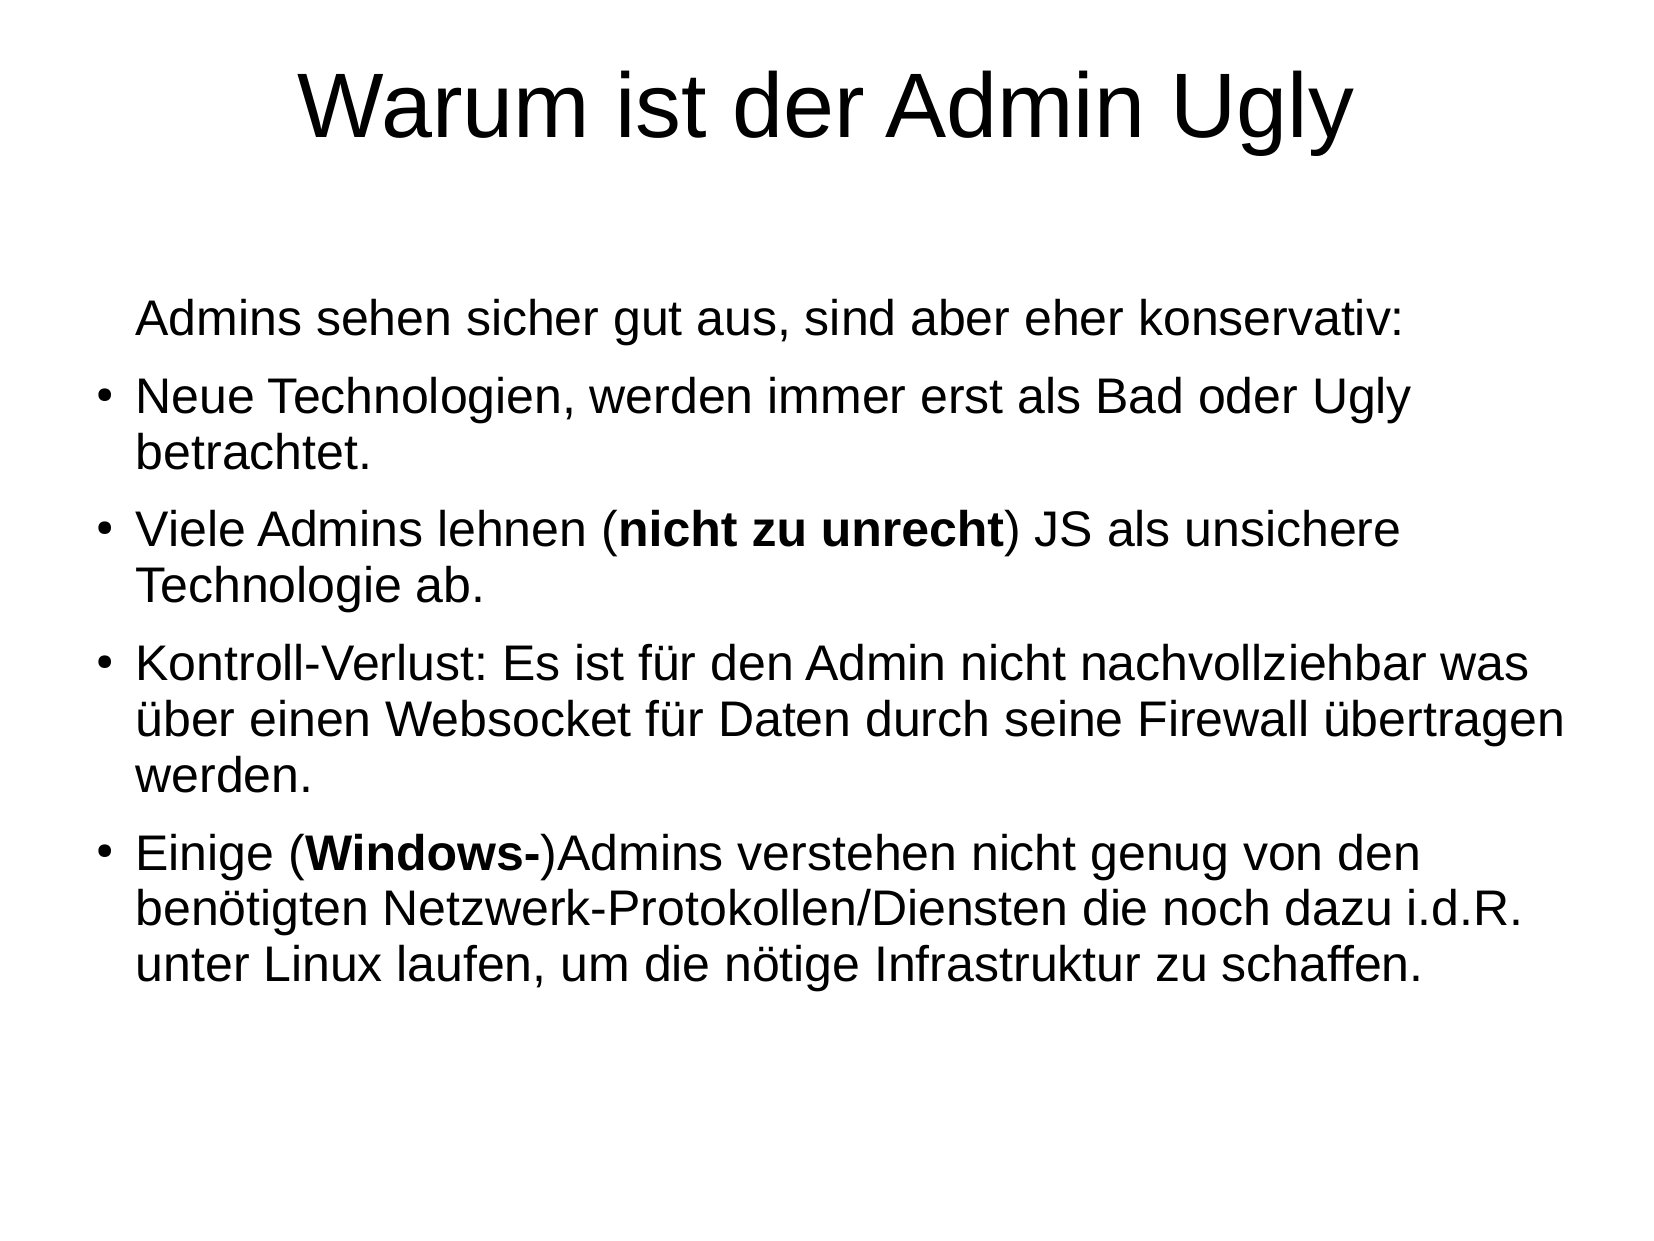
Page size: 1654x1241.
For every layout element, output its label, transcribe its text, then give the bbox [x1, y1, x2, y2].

list Admins sehen sicher gut aus, sind aber eher konservativ: Neue Technologien, werden immer erst als Bad oder Ugly betrachtet. Viele Admins lehnen (nicht zu unrecht) JS als unsichere Technologie ab. Kontroll-Verlust: Es ist für den Admin nicht nachvollziehbar was über einen Websocket für Daten durch seine Firewall übertragen werden. Einige (Windows-)Admins verstehen nicht genug von den benötigten Netzwerk-Protokollen/Diensten die noch dazu i.d.R. unter Linux laufen, um die nötige Infrastruktur zu schaffen. [82, 290, 1571, 1010]
title Warum ist der Admin Ugly [82, 2, 1571, 210]
